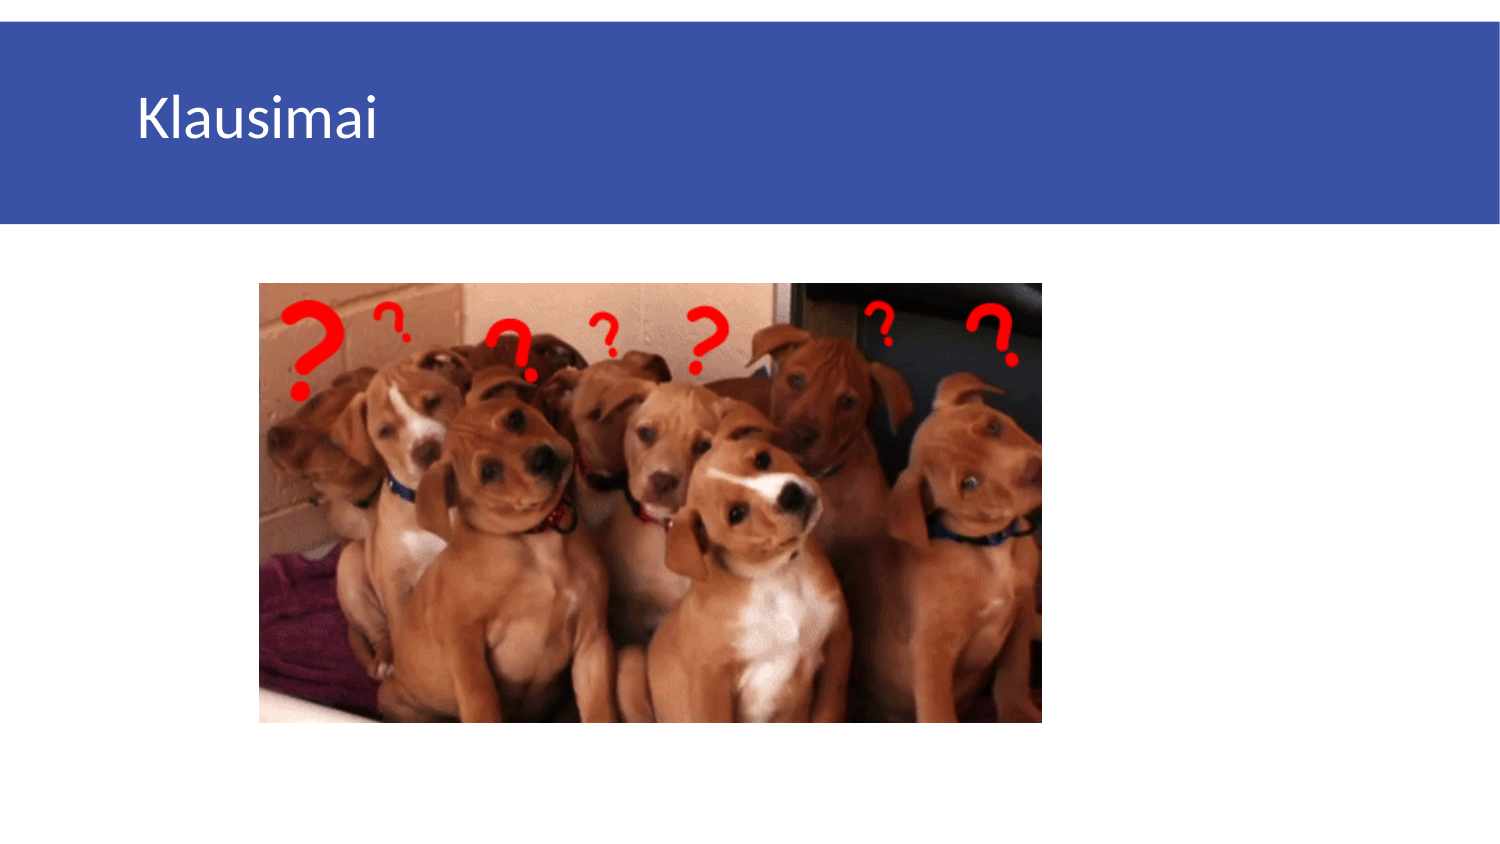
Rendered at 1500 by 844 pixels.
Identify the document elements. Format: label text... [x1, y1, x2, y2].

title Klausimai [122, 72, 1500, 167]
picture [259, 283, 1042, 723]
